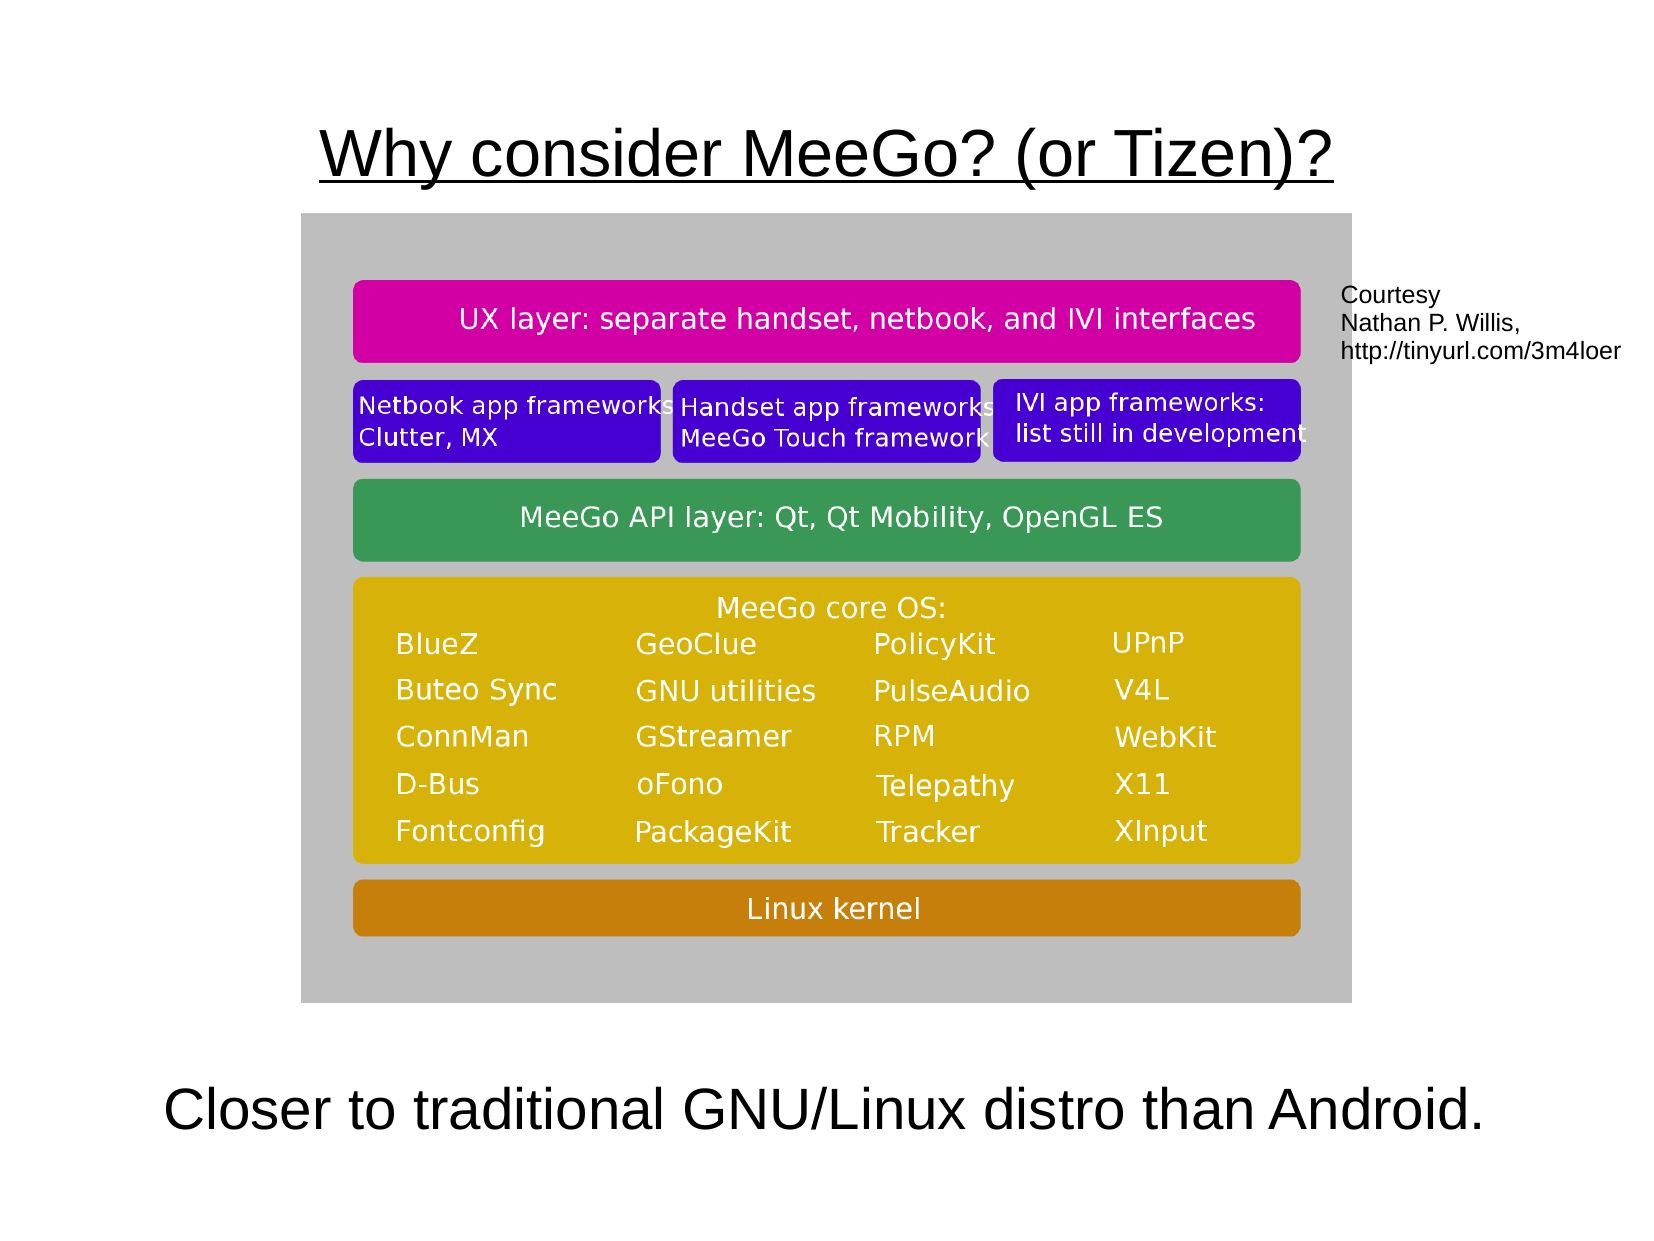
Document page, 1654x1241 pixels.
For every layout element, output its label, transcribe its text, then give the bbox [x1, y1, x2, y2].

picture [301, 213, 1352, 1003]
text_box Closer to traditional GNU/Linux distro than Android. [148, 1069, 1505, 1126]
text_box Courtesy Nathan P. Willis, http://tinyurl.com/3m4loer [1325, 273, 1638, 373]
title Why consider MeeGo? (or Tizen)? [82, 49, 1571, 257]
